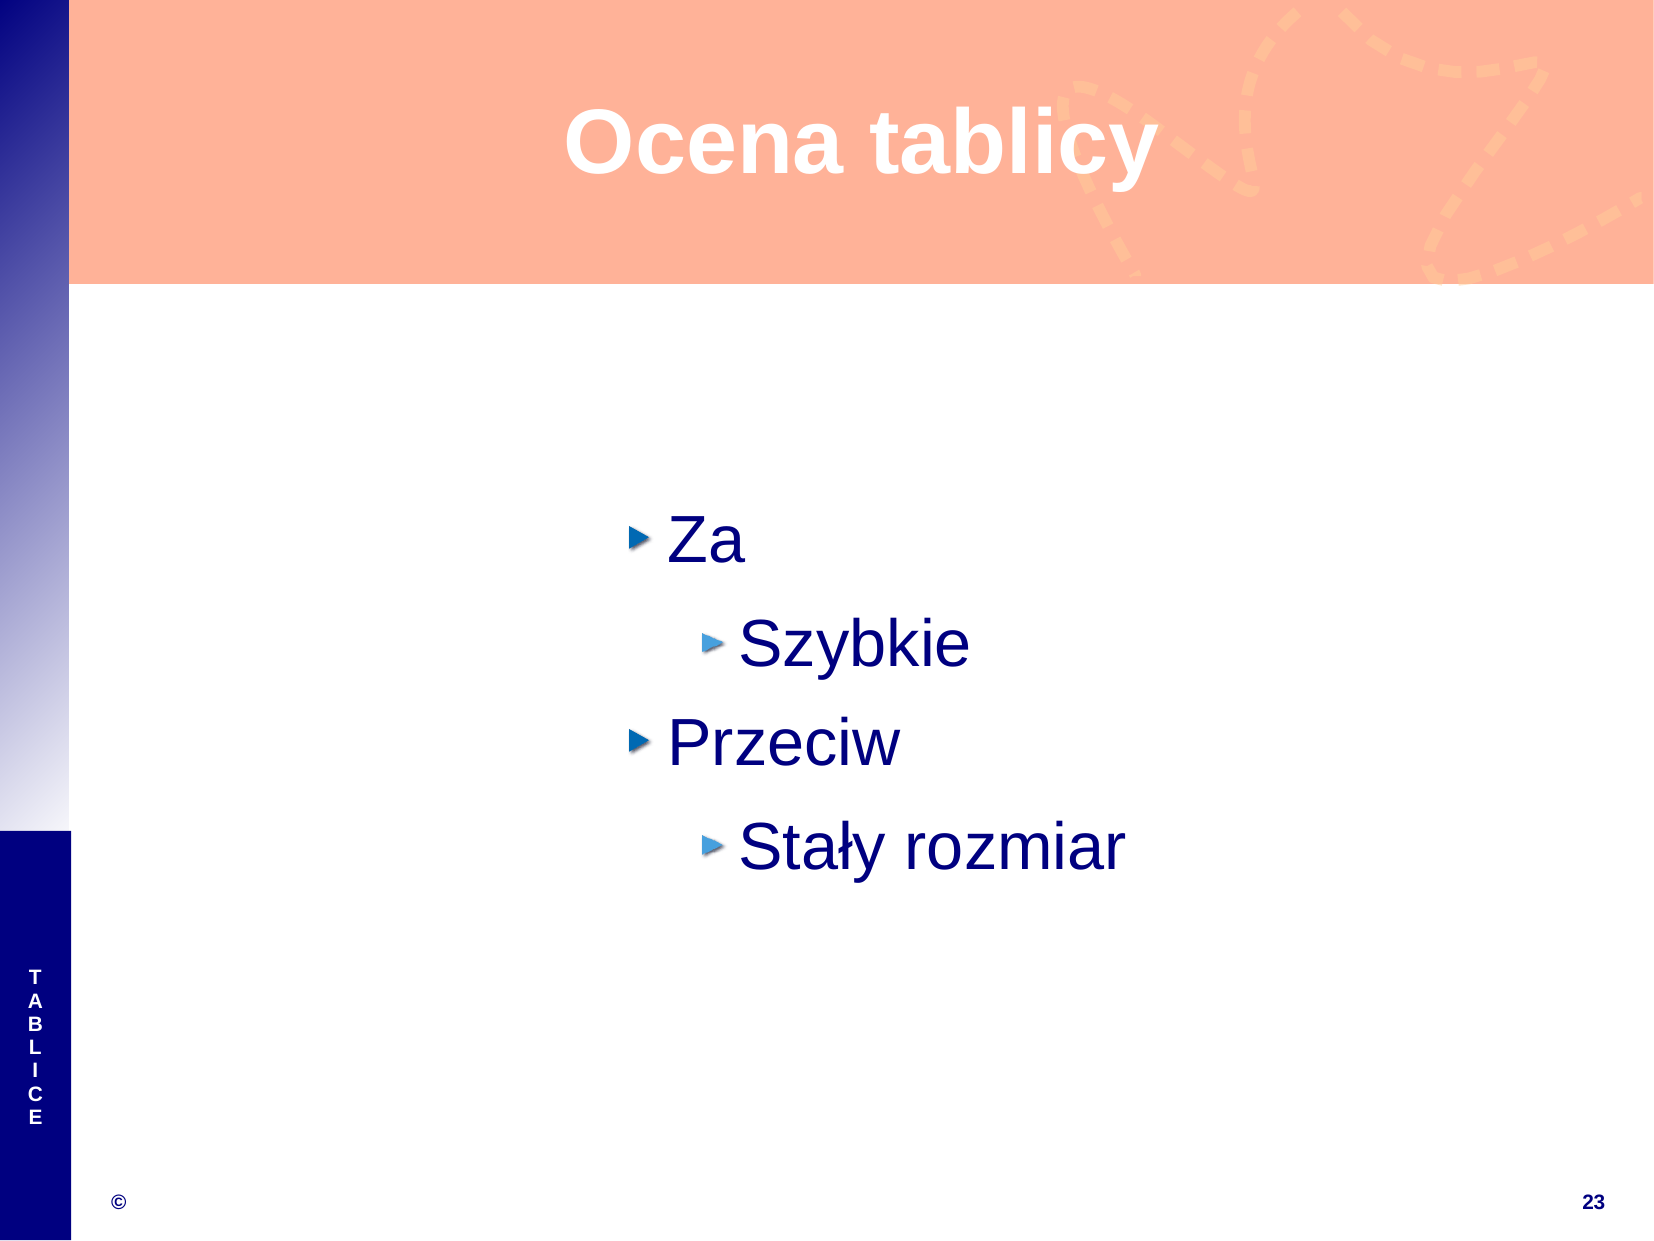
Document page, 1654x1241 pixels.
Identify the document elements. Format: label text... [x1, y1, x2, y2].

title Ocena tablicy [70, 37, 1654, 246]
text_box T A B L I C E [0, 830, 71, 1241]
list Za Szybkie Przeciw Stały rozmiar [596, 502, 1128, 884]
